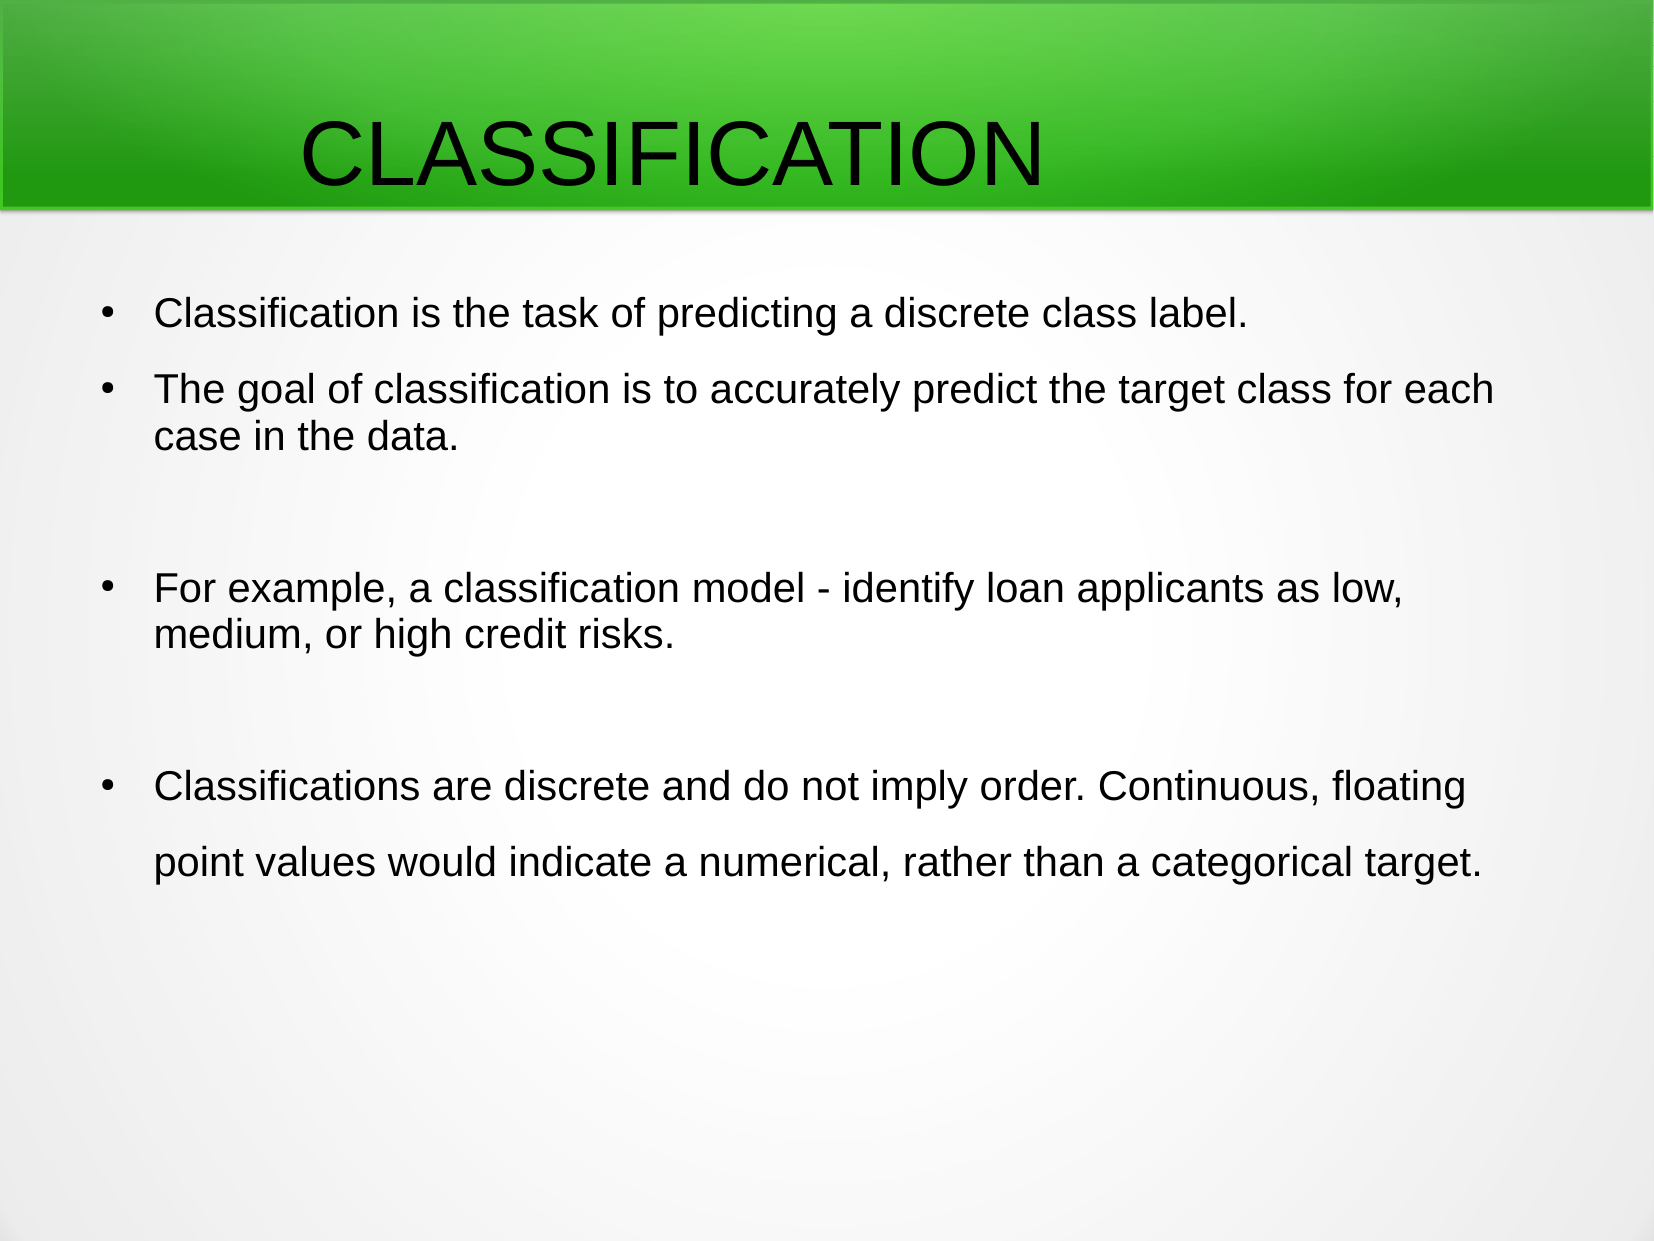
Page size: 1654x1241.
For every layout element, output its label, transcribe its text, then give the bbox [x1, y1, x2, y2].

list Classification is the task of predicting a discrete class label. The goal of classification is to accurately predict the target class for each case in the data. For example, a classification model - identify loan applicants as low, medium, or high credit risks. Classifications are discrete and do not imply order. Continuous, floating point values would indicate a numerical, rather than a categorical target. [82, 290, 1571, 1010]
title CLASSIFICATION [82, 94, 1264, 213]
